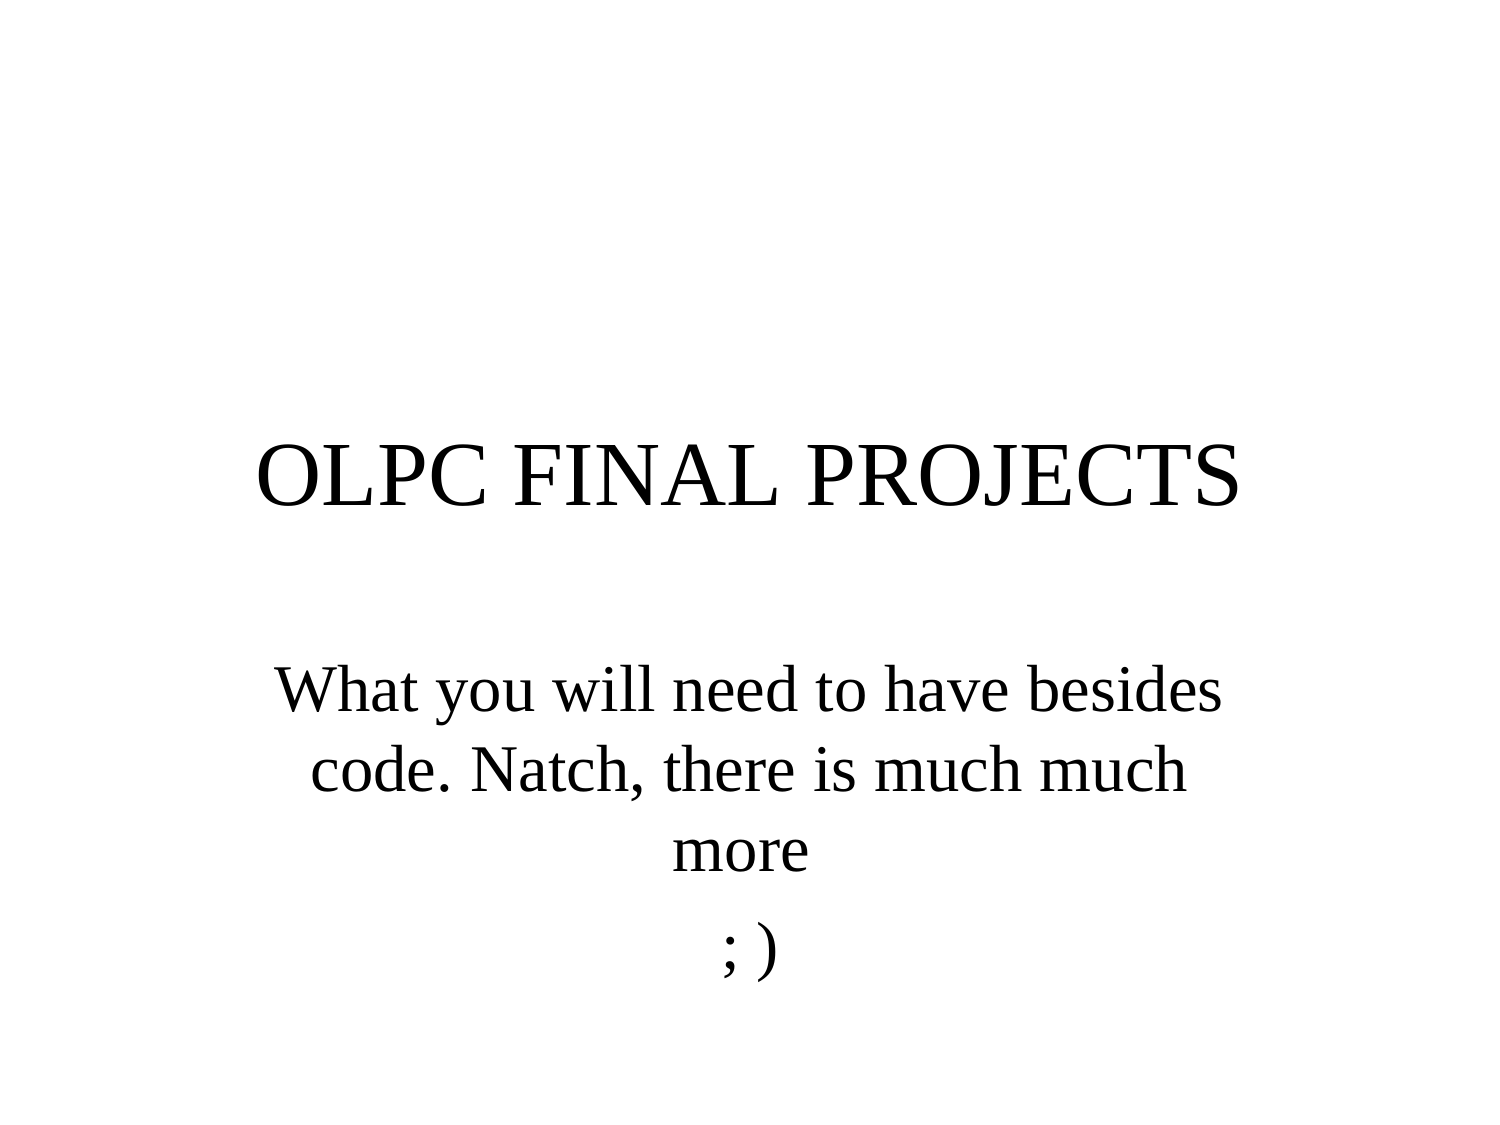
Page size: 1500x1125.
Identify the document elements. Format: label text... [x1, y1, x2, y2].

title OLPC FINAL PROJECTS [112, 374, 1388, 563]
subtitle What you will need to have besides code. Natch, there is much much more ; ) [225, 637, 1276, 925]
